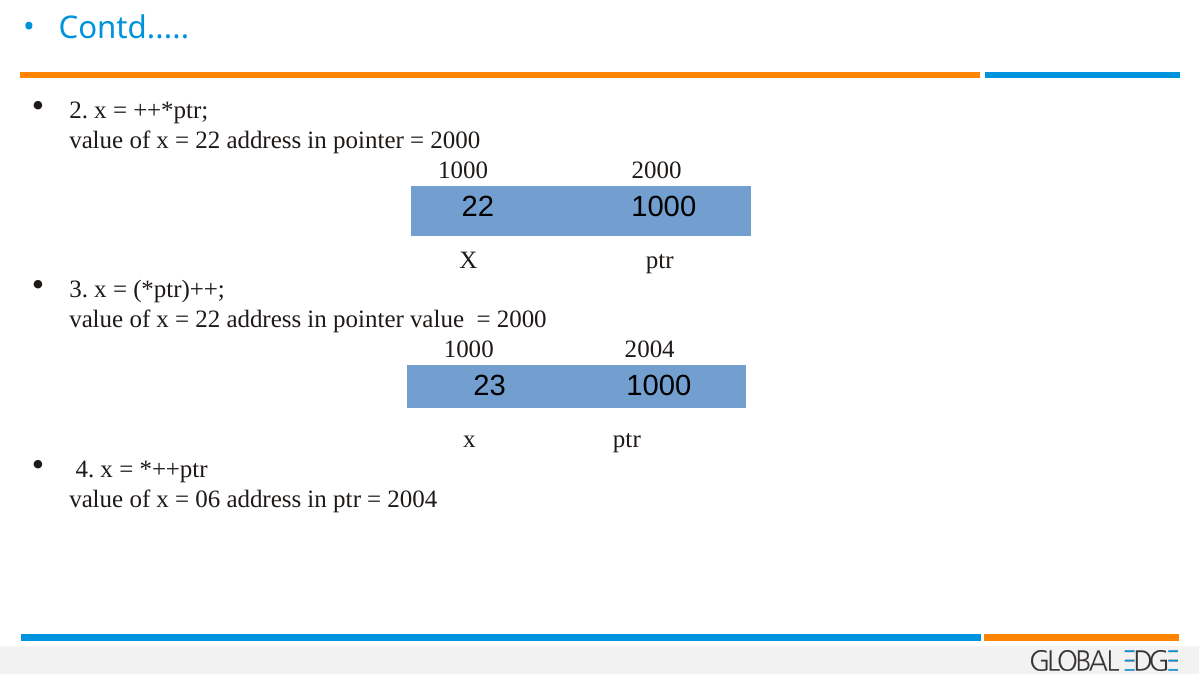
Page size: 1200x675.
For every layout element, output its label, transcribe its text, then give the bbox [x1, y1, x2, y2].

text_box Contd..... [11, 0, 1087, 52]
table_header 22 [411, 186, 581, 236]
table_header 06 [581, 230, 751, 236]
table_header 1000 [581, 186, 751, 230]
table_header 22 [412, 186, 581, 230]
table_header 1000 [576, 365, 746, 408]
picture [1031, 650, 1178, 671]
text_box 2. x = ++*ptr; value of x = 22 address in pointer = 2000 1000 2000 X ptr 3. x = (*ptr)++; value of x = 22 address in pointer value = 2000 1000 2004 x ptr 4. x = *++ptr value of x = 06 address in ptr = 2004 [22, 87, 1181, 627]
table_header 23 [407, 365, 576, 408]
